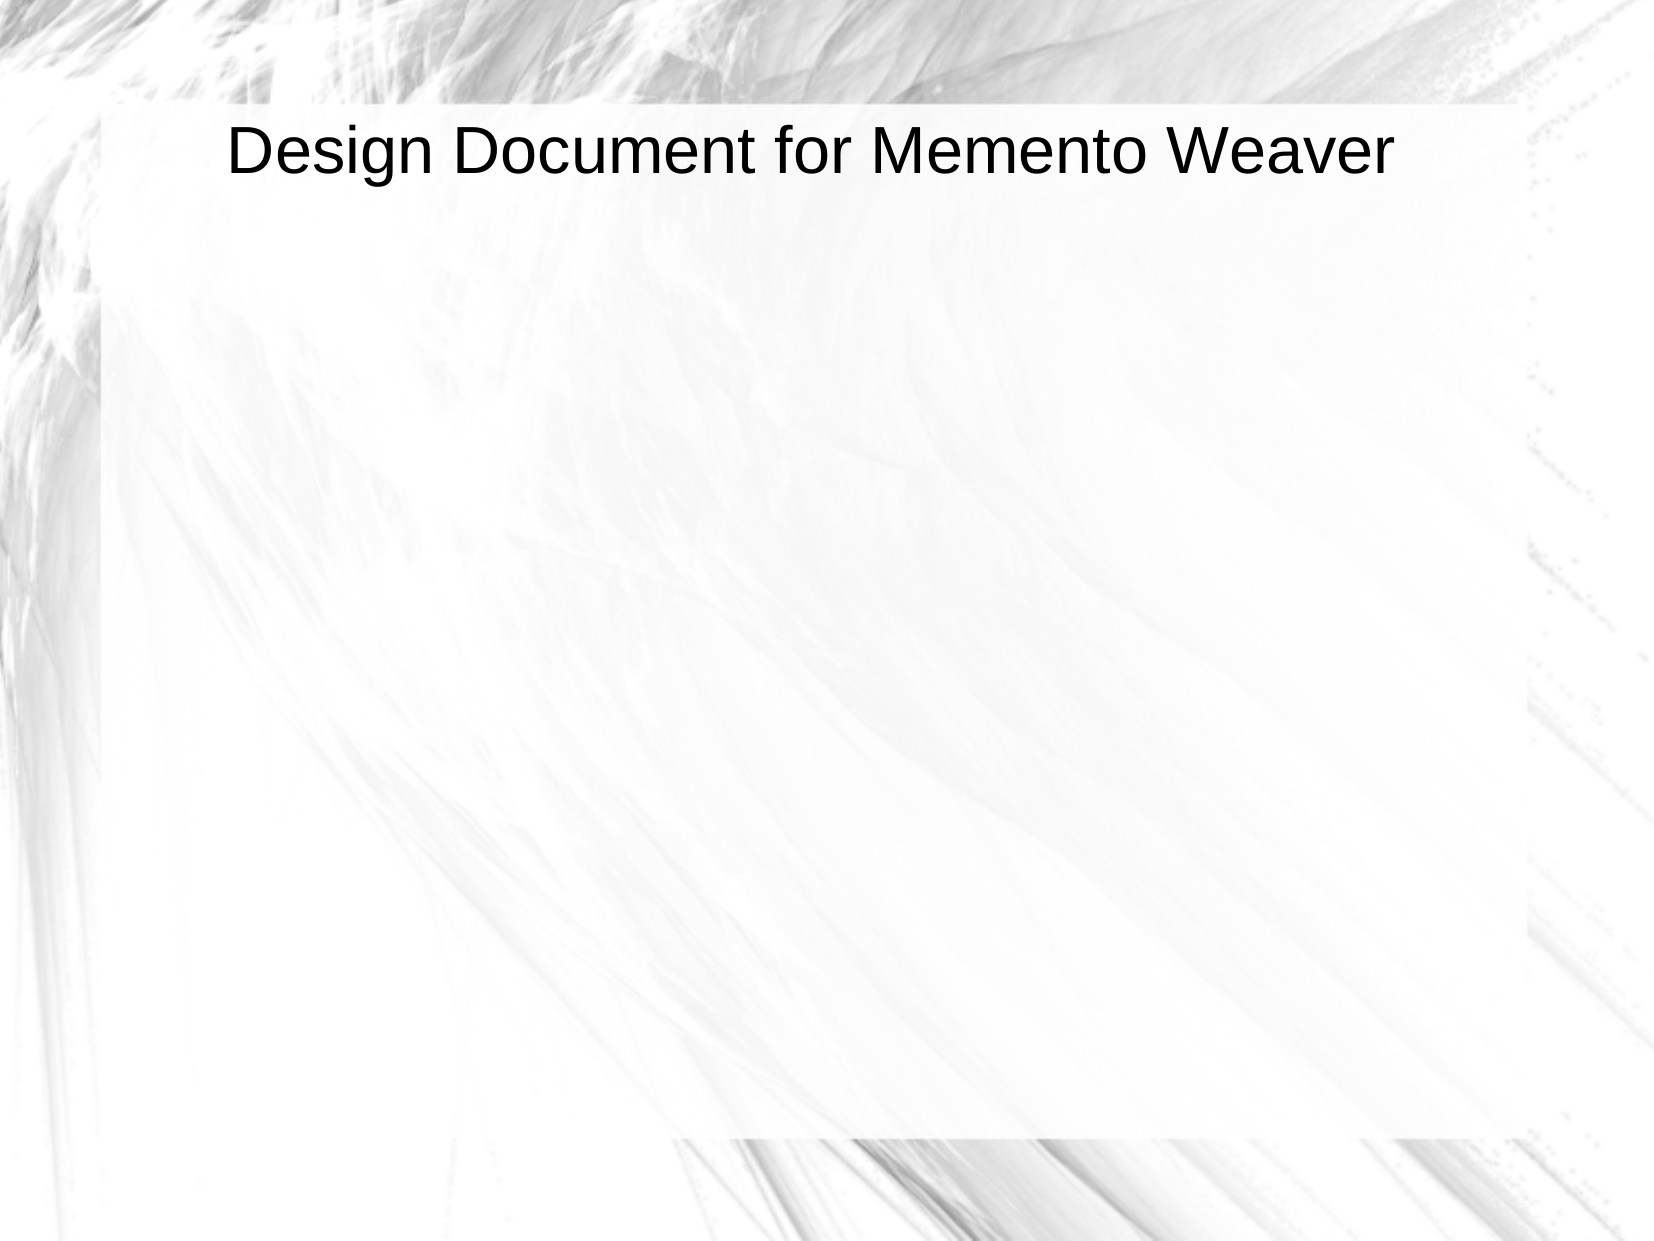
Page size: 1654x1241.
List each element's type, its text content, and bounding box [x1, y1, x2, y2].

picture [0, 0, 1654, 1241]
title Design Document for Memento Weaver [118, 112, 1506, 189]
